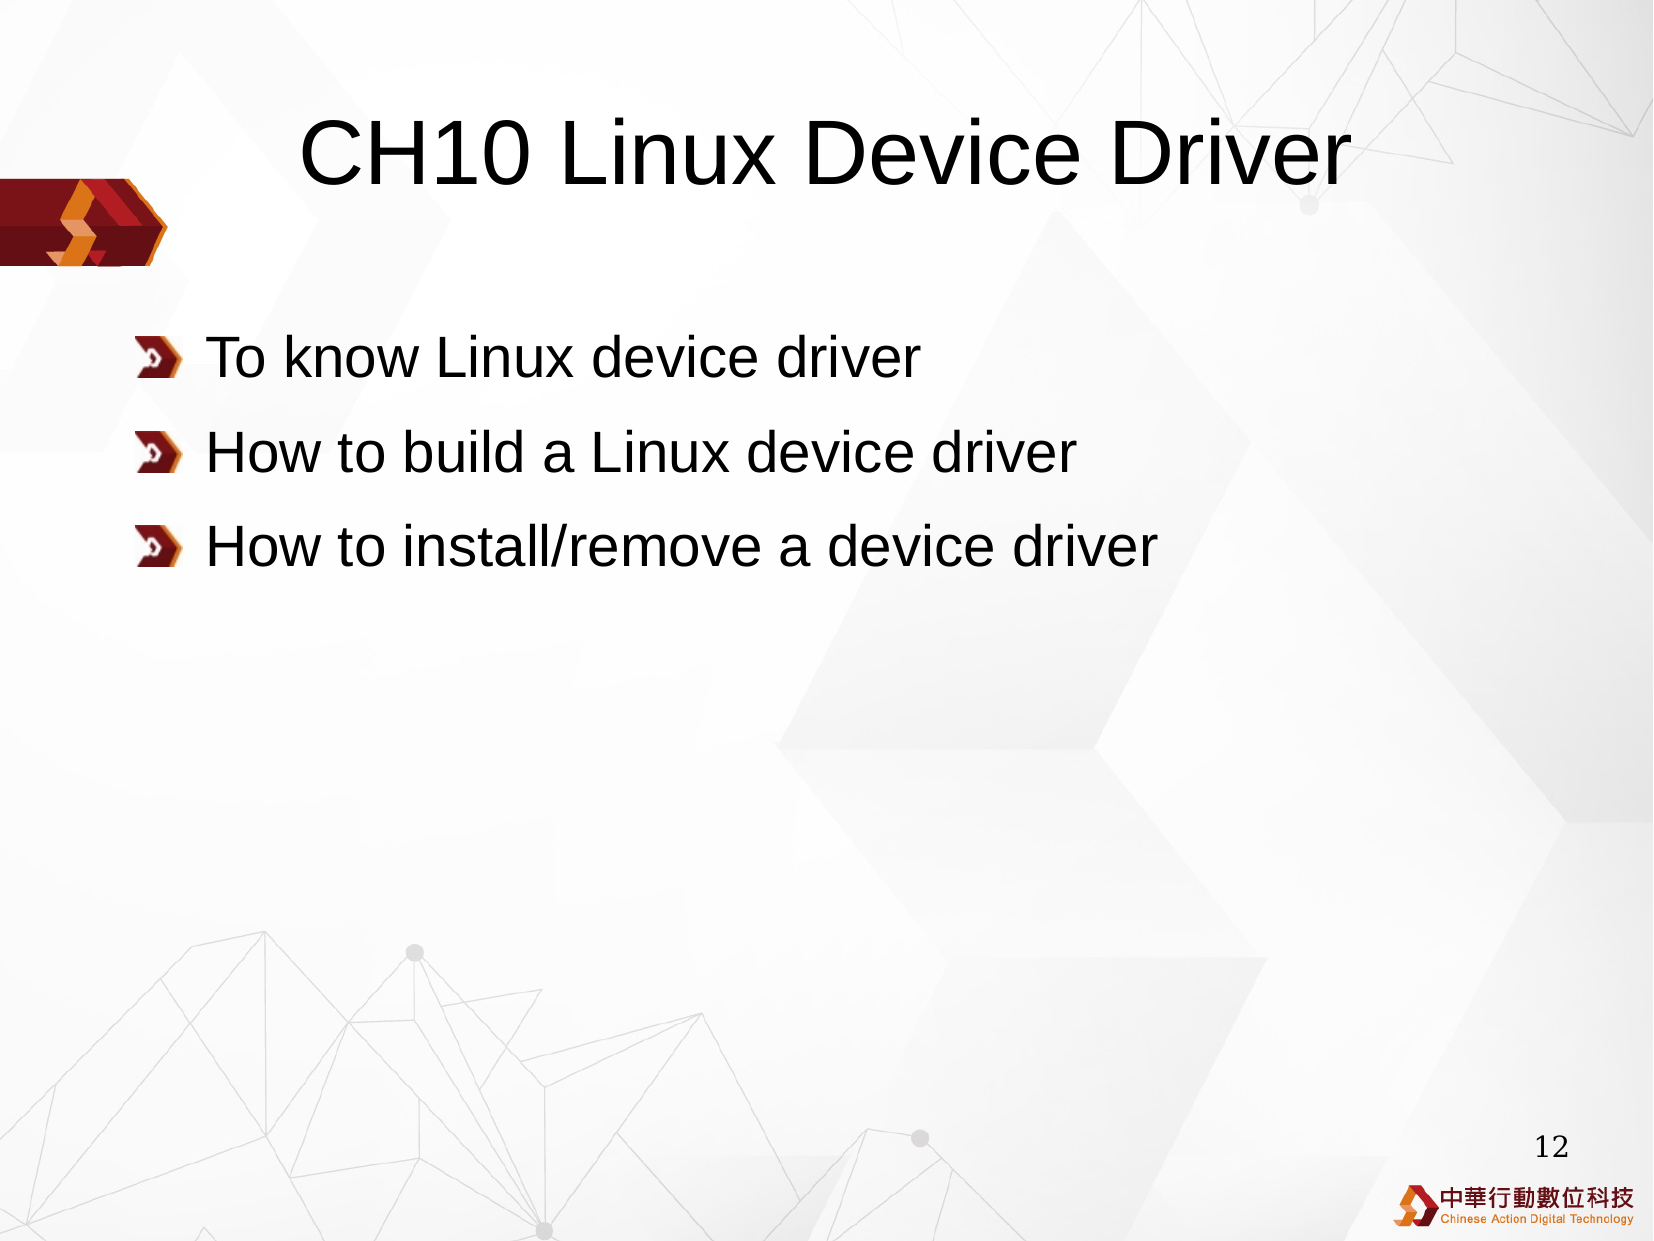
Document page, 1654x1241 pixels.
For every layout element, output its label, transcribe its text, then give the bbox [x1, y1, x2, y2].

picture [0, 0, 1654, 1241]
title CH10 Linux Device Driver [82, 49, 1571, 257]
list To know Linux device driver How to build a Linux device driver How to install/remove a device driver [118, 324, 1571, 1045]
